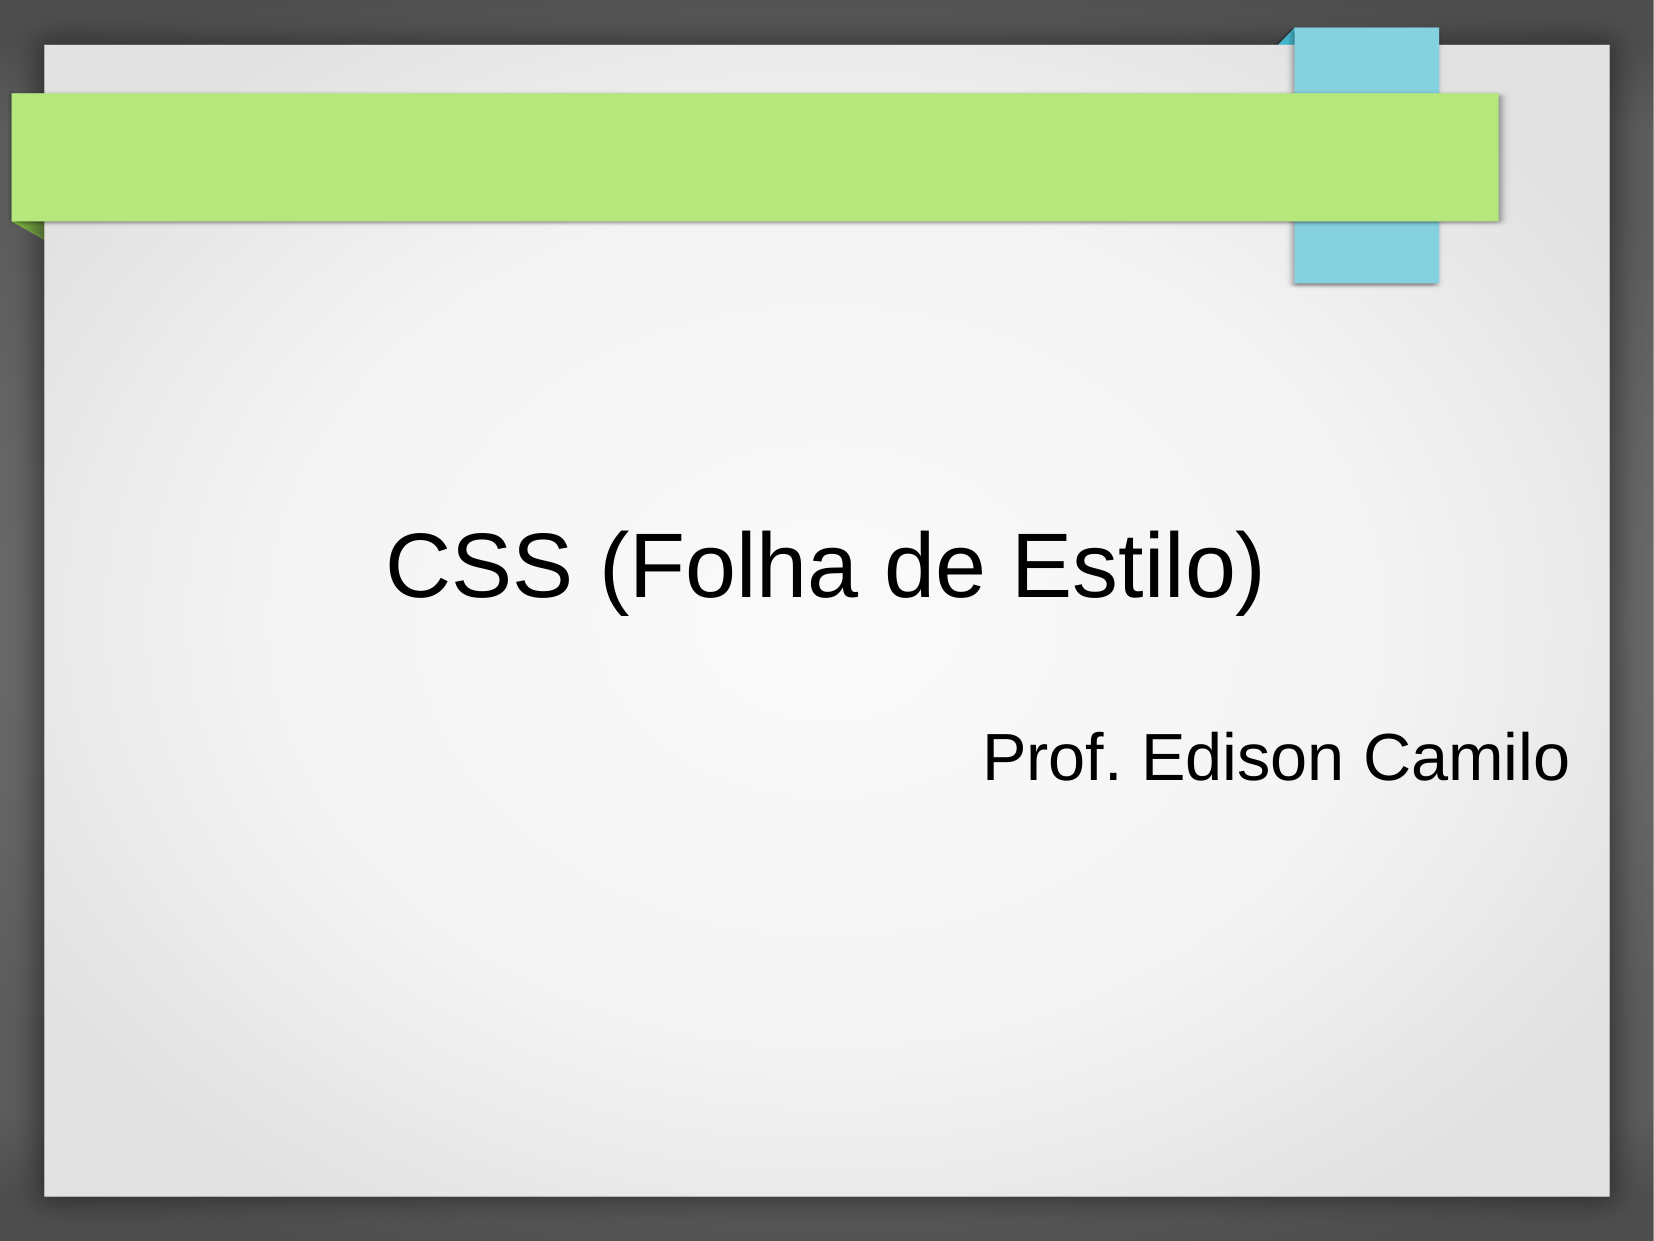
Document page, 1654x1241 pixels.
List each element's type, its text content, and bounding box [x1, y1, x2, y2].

picture [0, 0, 1654, 1241]
subtitle CSS (Folha de Estilo) Prof. Edison Camilo [82, 295, 1571, 1015]
